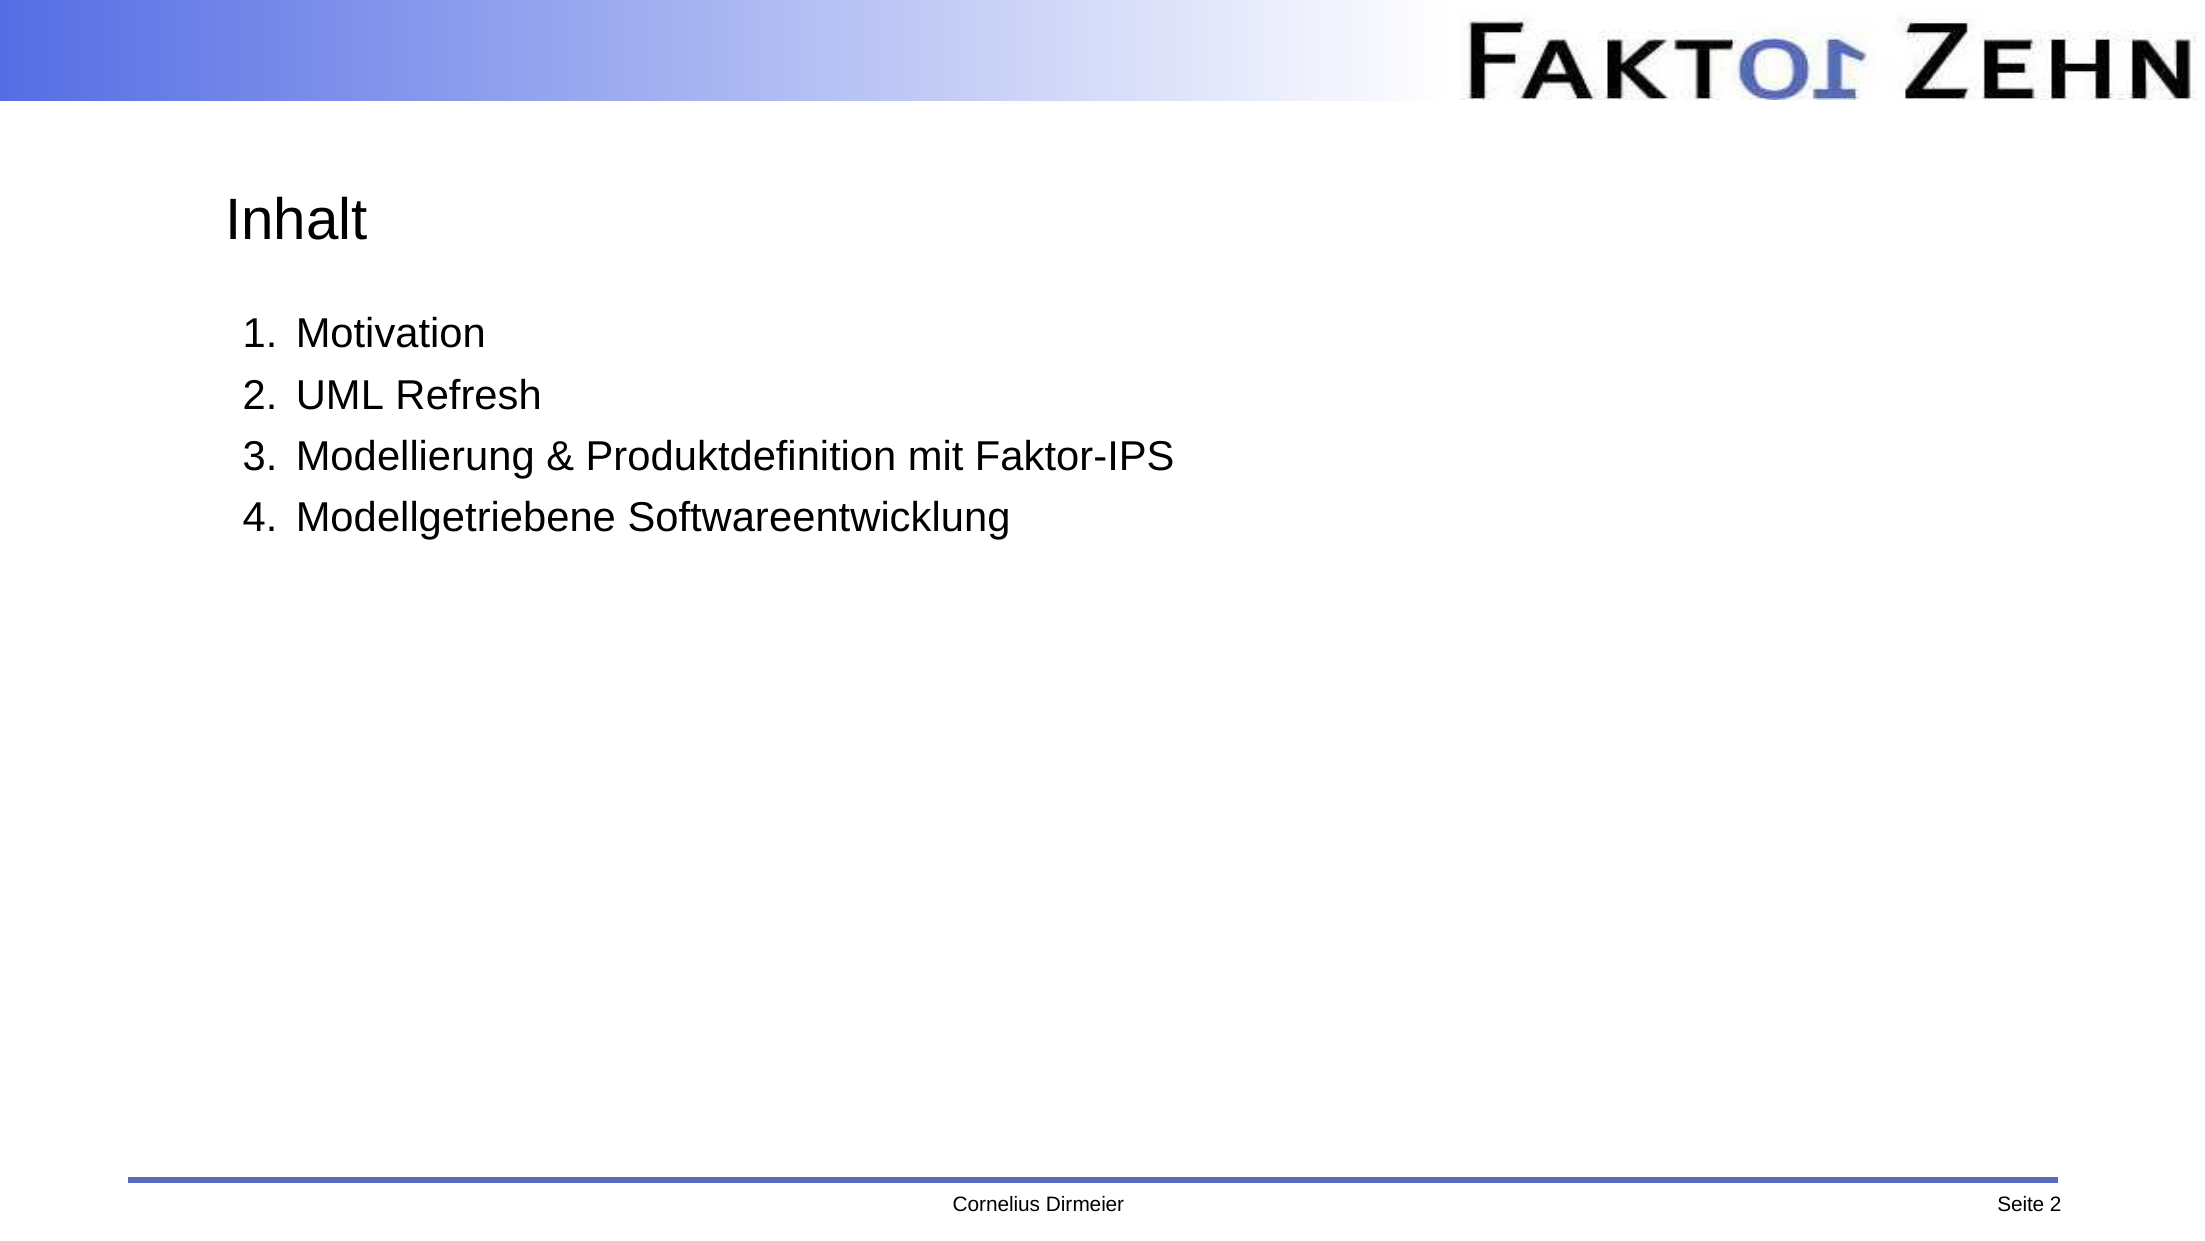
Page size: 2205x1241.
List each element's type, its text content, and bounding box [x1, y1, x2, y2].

list Motivation UML Refresh Modellierung & Produktdefinition mit Faktor-IPS Modellgetriebene Softwareentwicklung [225, 310, 1981, 1078]
title Inhalt [225, 142, 1981, 296]
picture [1460, 7, 2202, 100]
